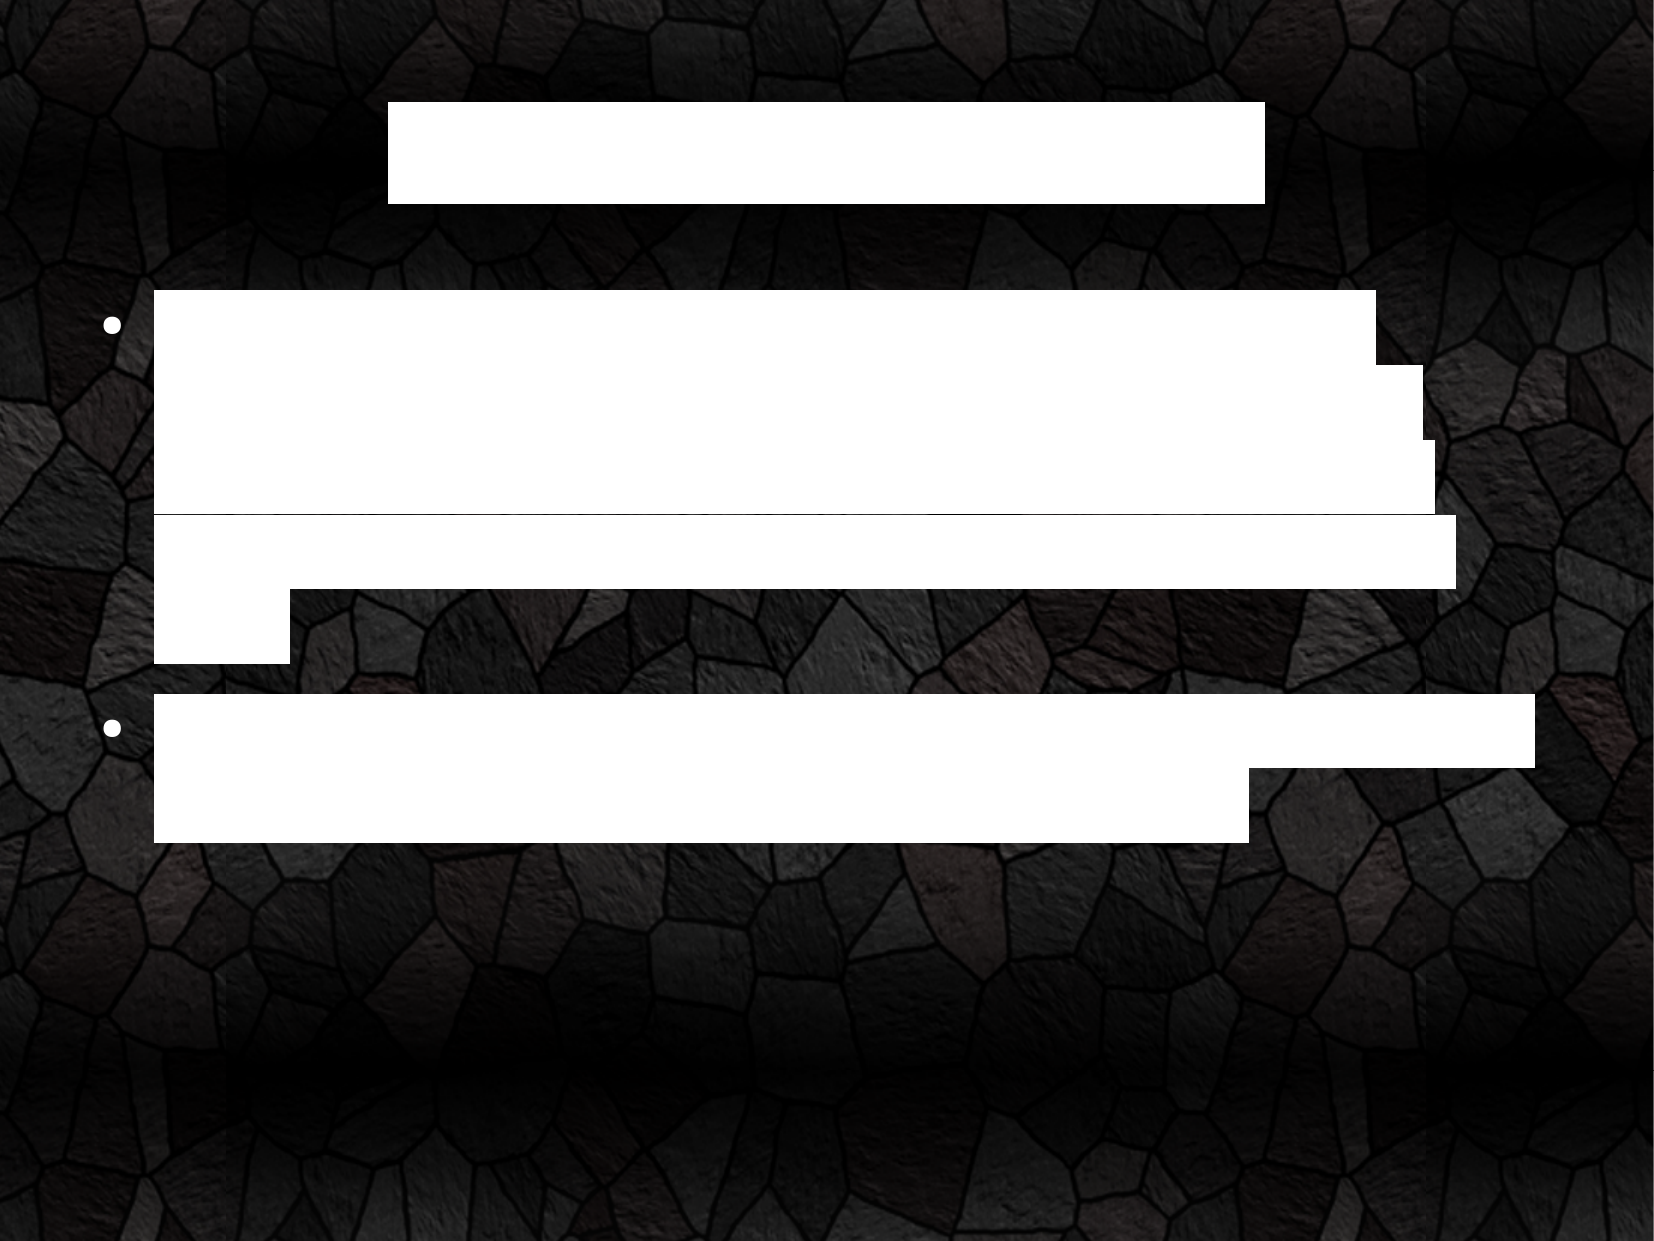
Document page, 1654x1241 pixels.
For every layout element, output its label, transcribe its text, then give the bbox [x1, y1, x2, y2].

picture [0, 0, 1654, 1241]
title Django debug toolbar [82, 49, 1571, 257]
list Permite analizar muchas cosas, pero nos interesa especialmente el numero y tipo de consultas que se hacen a la base de datos, porque Django normalmente nos abstrae de ellas Pero cuando las cosas se ponen chungas, hay que analizar y mejorar el rendimiento [82, 290, 1571, 1010]
